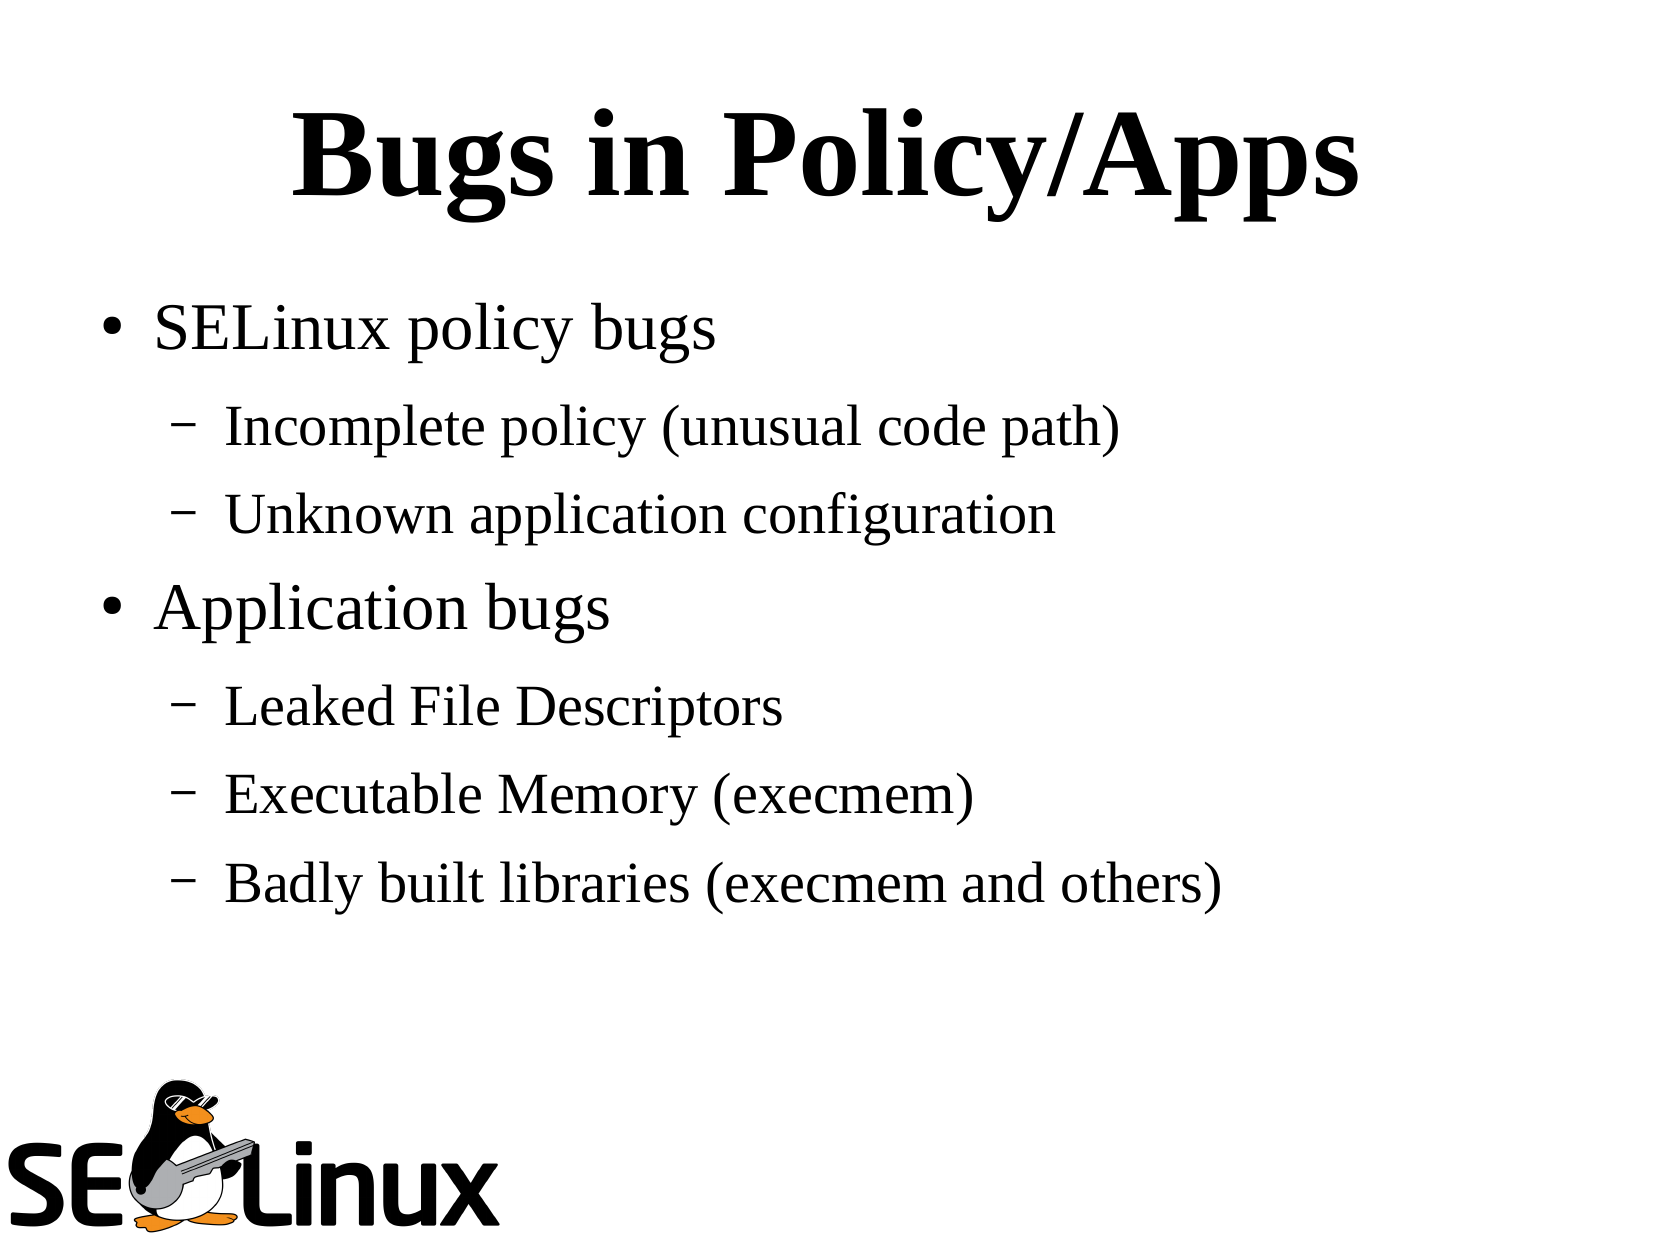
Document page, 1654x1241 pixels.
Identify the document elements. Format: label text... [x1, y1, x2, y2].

picture [0, 919, 526, 1241]
title Bugs in Policy/Apps [82, 49, 1571, 257]
list SELinux policy bugs Incomplete policy (unusual code path) Unknown application configuration Application bugs Leaked File Descriptors Executable Memory (execmem) Badly built libraries (execmem and others) [82, 290, 1571, 1010]
